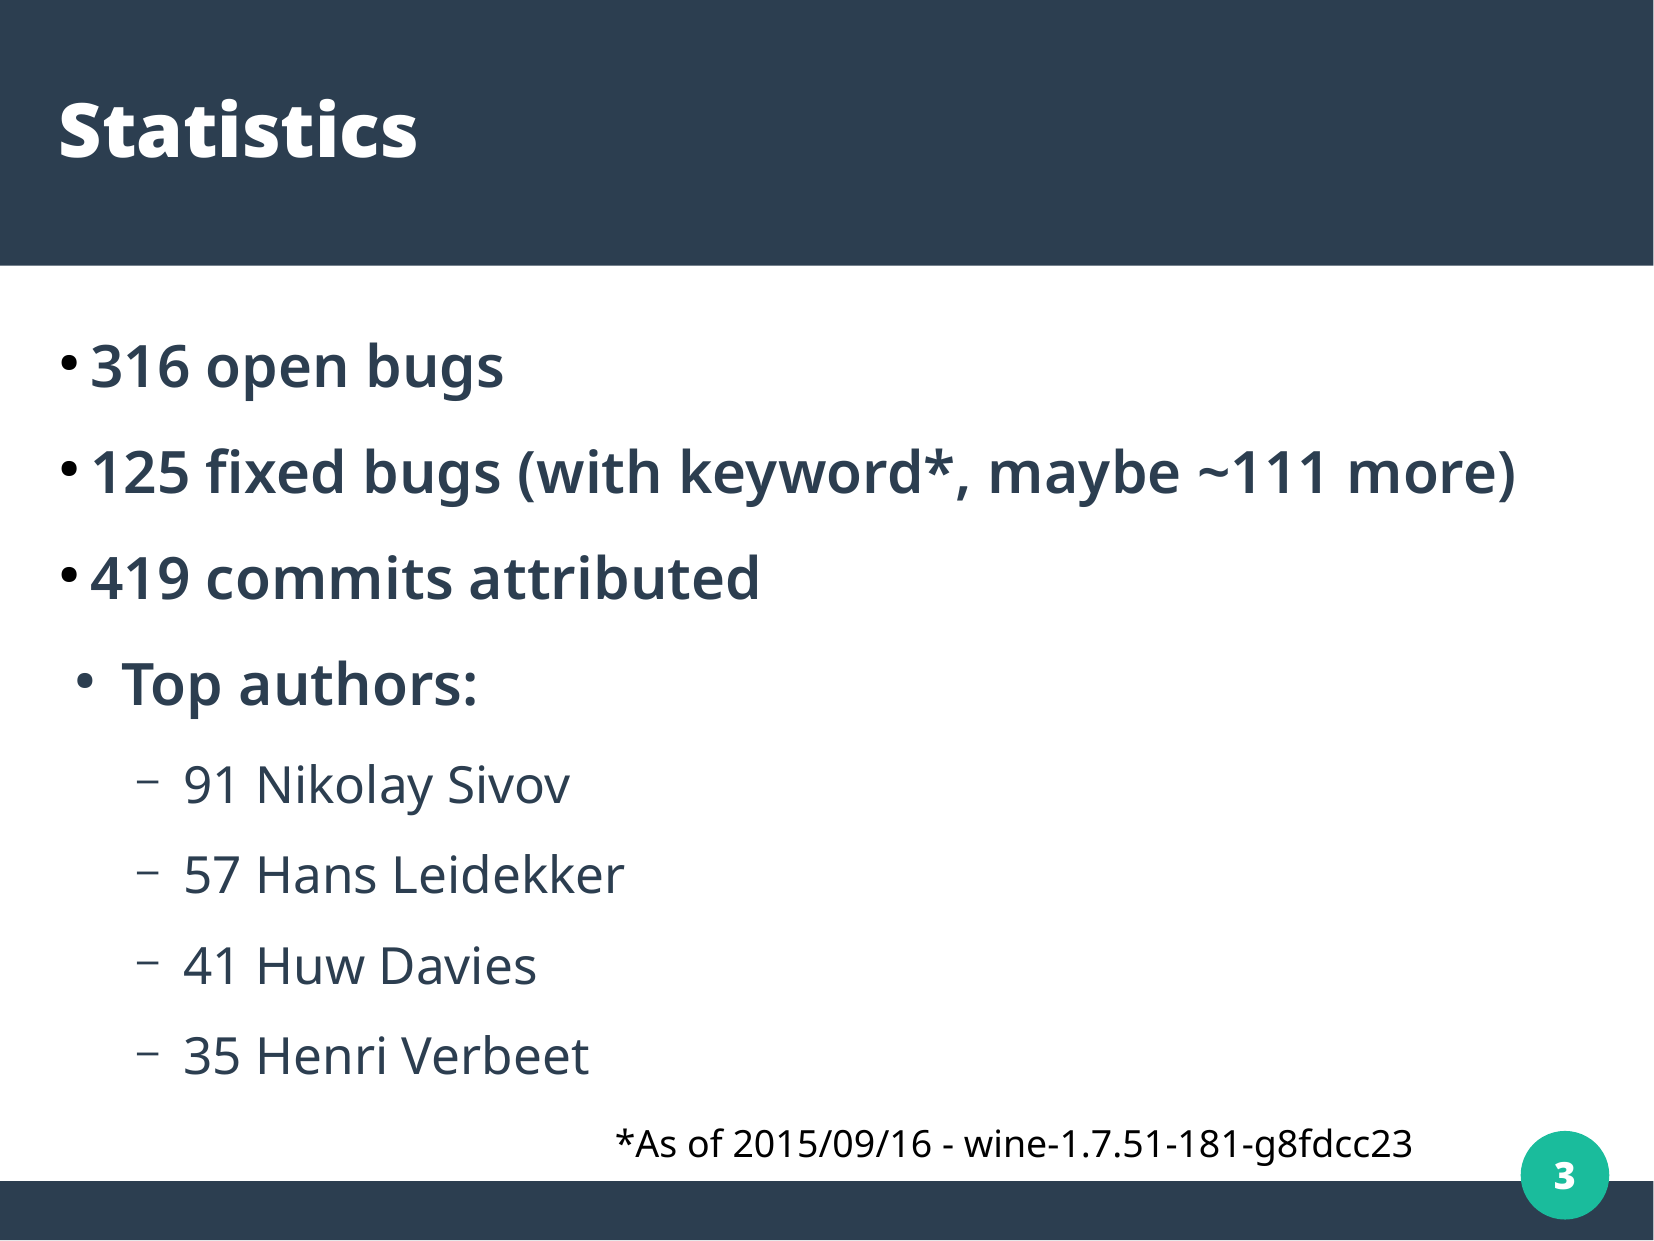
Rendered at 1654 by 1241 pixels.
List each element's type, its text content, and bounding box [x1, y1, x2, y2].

text_box *As of 2015/09/16 - wine-1.7.51-181-g8fdcc23 [600, 1110, 1636, 1186]
list 316 open bugs 125 fixed bugs (with keyword*, maybe ~111 more) 419 commits attributed Top authors: 91 Nikolay Sivov 57 Hans Leidekker 41 Huw Davies 35 Henri Verbeet [59, 324, 1565, 1093]
title Statistics [59, 49, 1595, 207]
